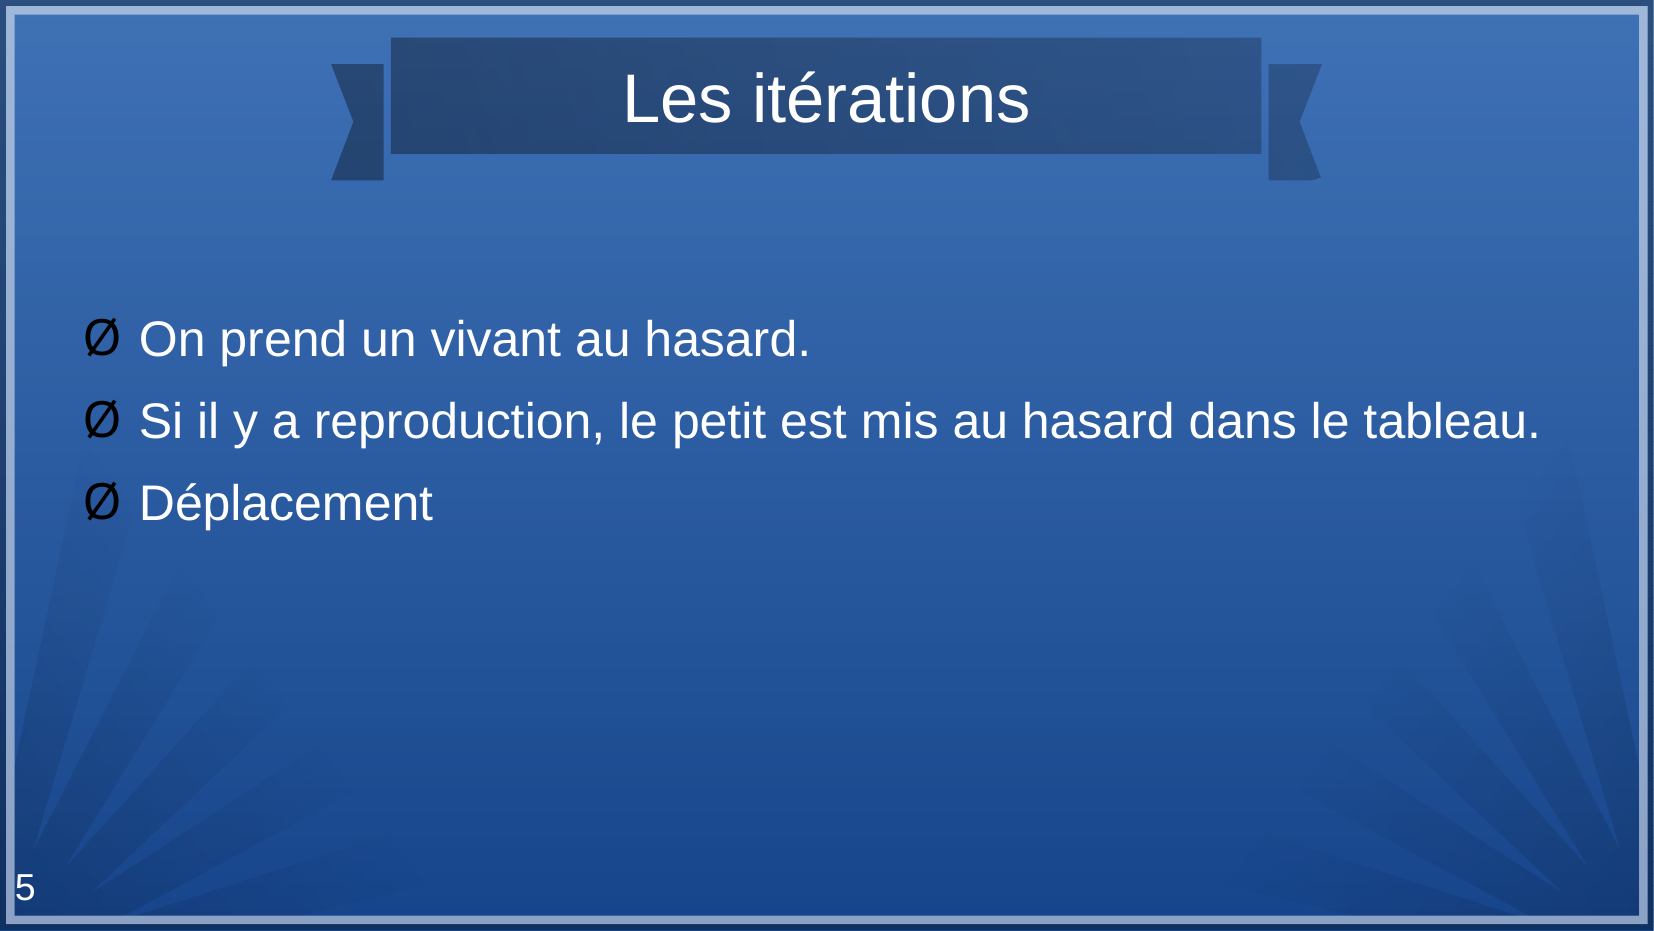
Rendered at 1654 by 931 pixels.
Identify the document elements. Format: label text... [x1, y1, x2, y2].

title Les itérations [389, 35, 1264, 154]
list On prend un vivant au hasard. Si il y a reproduction, le petit est mis au hasard dans le tableau. Déplacement [82, 224, 1571, 848]
text_box <numéro> [0, 859, 657, 931]
